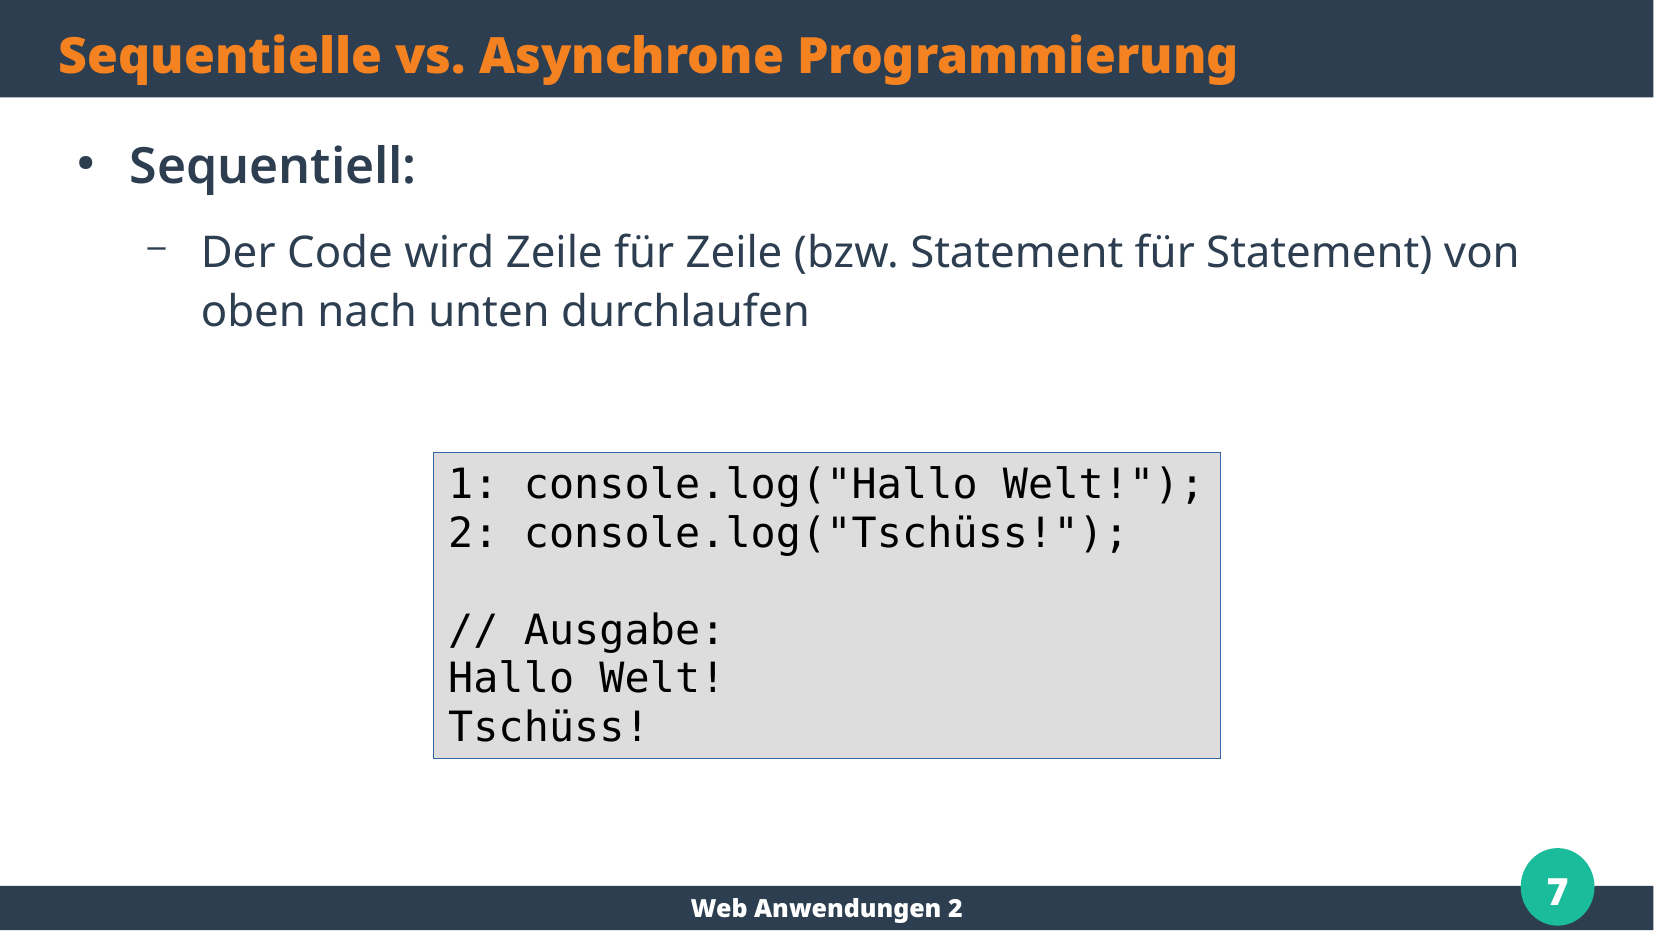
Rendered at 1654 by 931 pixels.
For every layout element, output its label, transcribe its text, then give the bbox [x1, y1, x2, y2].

title Sequentielle vs. Asynchrone Programmierung [59, 8, 1595, 89]
text_box 1: console.log("Hallo Welt!"); 2: console.log("Tschüss!"); // Ausgabe: Hallo Welt! Tschüss! [433, 452, 1221, 759]
list Sequentiell: Der Code wird Zeile für Zeile (bzw. Statement für Statement) von oben nach unten durchlaufen [59, 129, 1595, 864]
